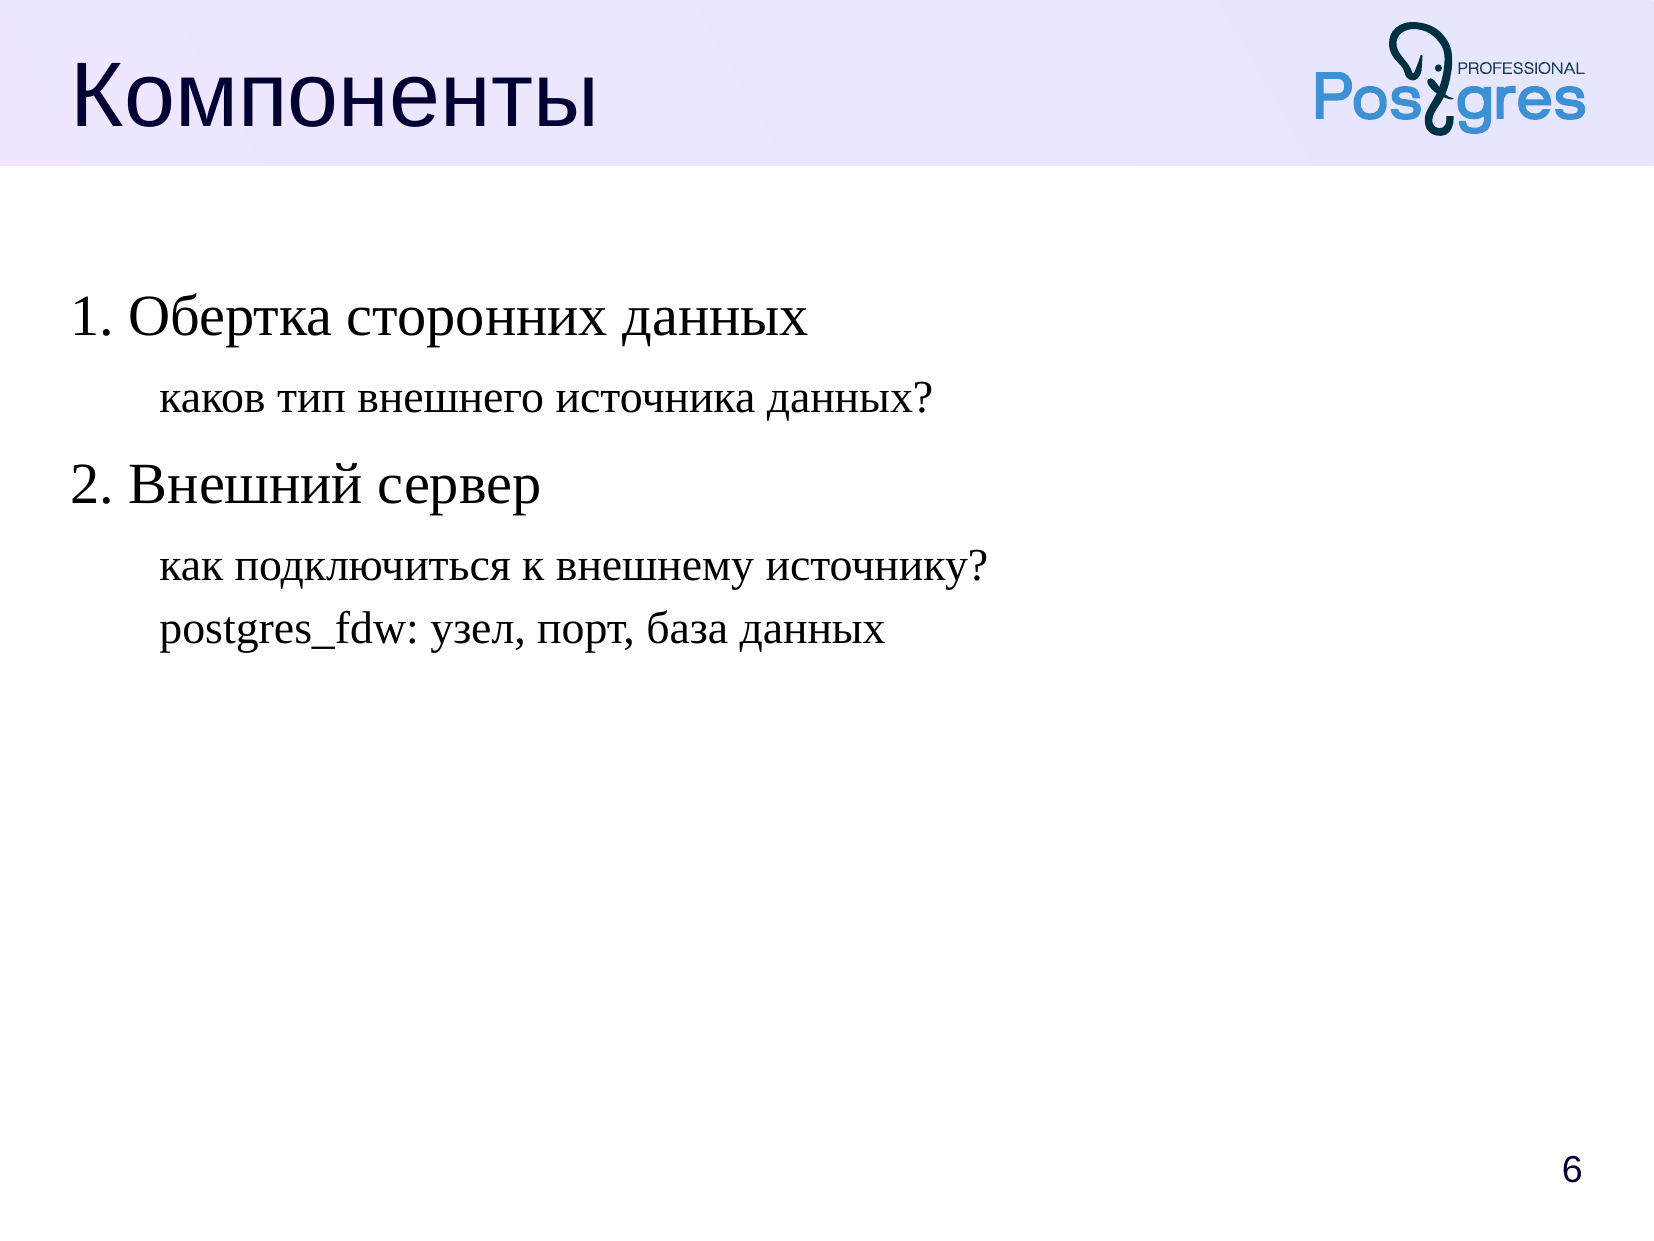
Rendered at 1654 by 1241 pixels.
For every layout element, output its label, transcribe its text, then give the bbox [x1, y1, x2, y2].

title Компоненты [70, 43, 1241, 147]
list 1. Обертка сторонних данных каков тип внешнего источника данных? 2. Внешний сервер как подключиться к внешнему источнику? postgres_fdw: узел, порт, база данных [70, 283, 1583, 1141]
